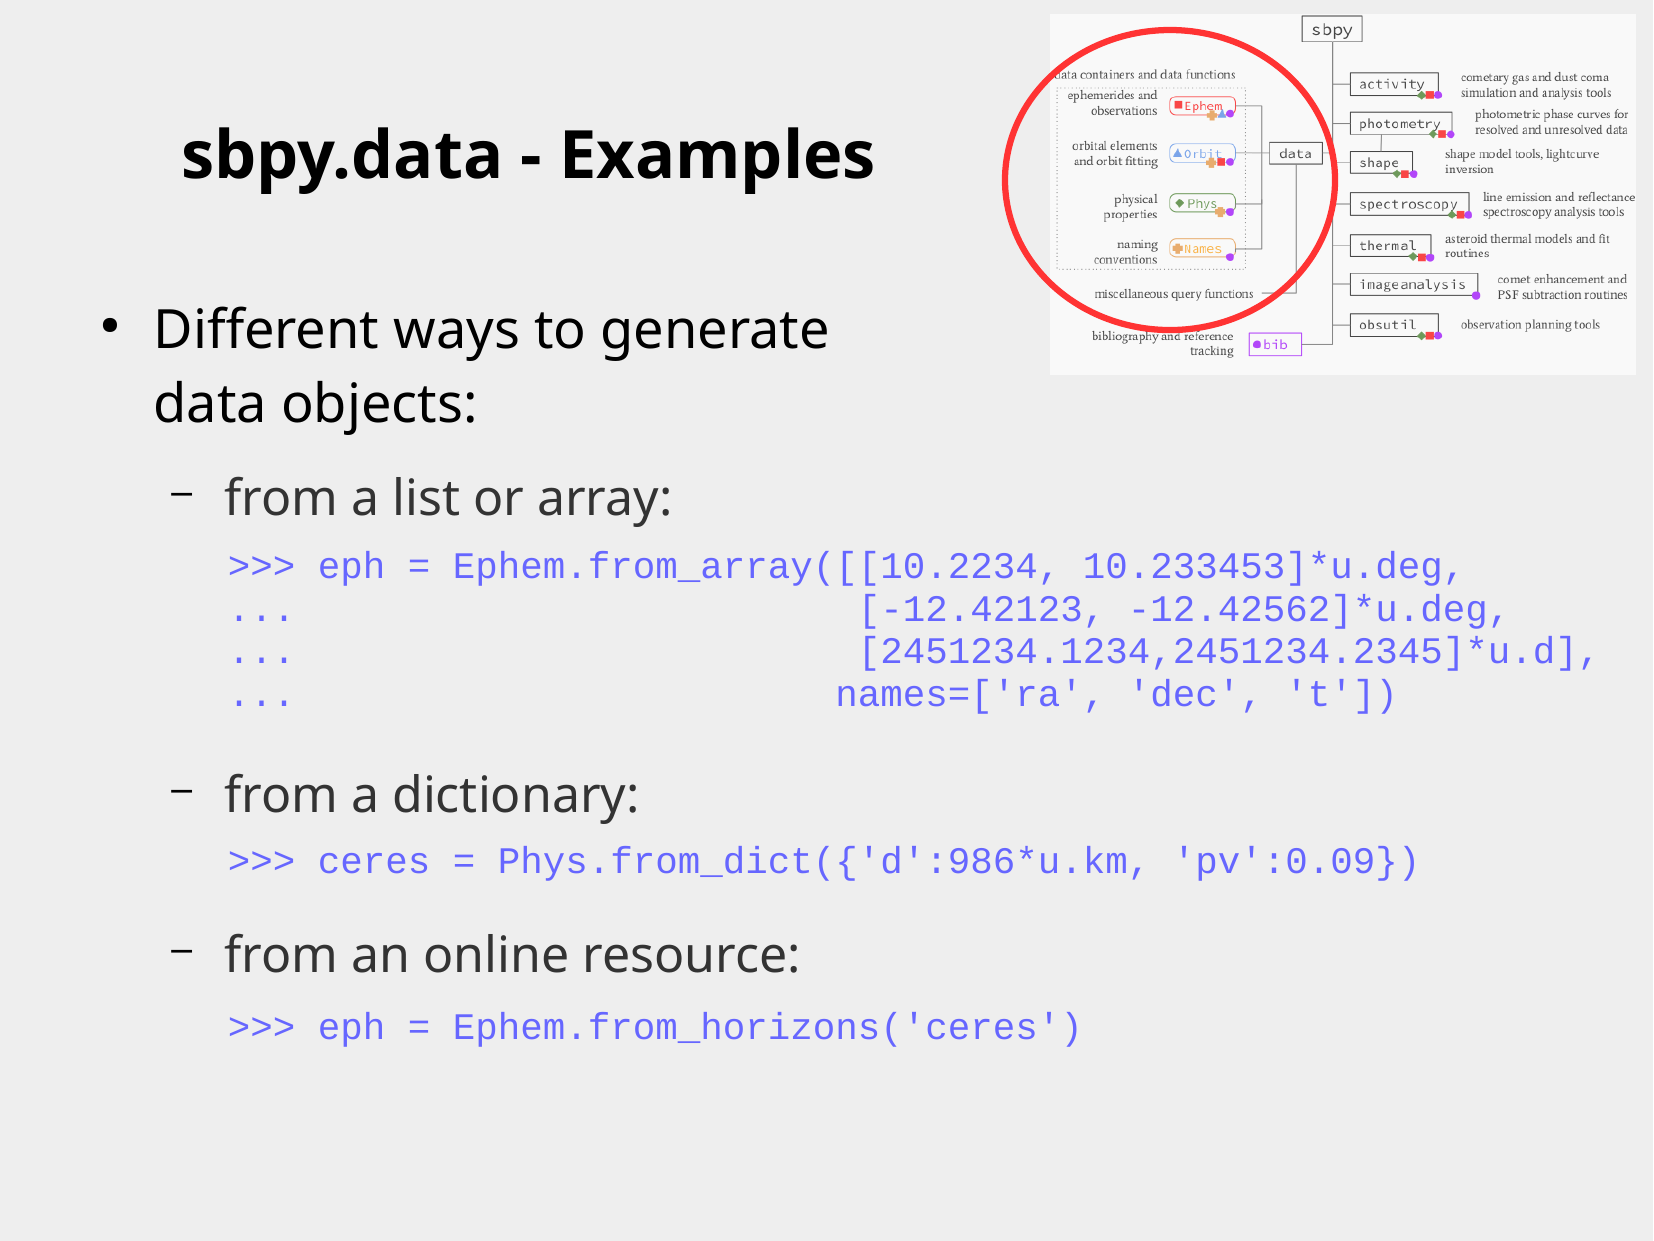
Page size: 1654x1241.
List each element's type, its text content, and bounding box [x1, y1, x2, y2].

picture [1050, 34, 1331, 326]
list Different ways to generate data objects: from a list or array: from a dictionary: from an online resource: [82, 290, 1571, 1171]
text_box >>> ceres = Phys.from_dict({'d':986*u.km, 'pv':0.09}) [213, 835, 1561, 901]
picture [1050, 15, 1636, 376]
text_box >>> eph = Ephem.from_horizons('ceres') [213, 1000, 1561, 1066]
title sbpy.data - Examples [82, 49, 976, 257]
text_box >>> eph = Ephem.from_array([[10.2234, 10.233453]*u.deg, ... [-12.42123, -12.42562]*u.deg, ... [2451234.1234,2451234.2345]*u.d], ... names=['ra', 'dec', 't']) [213, 540, 1621, 768]
